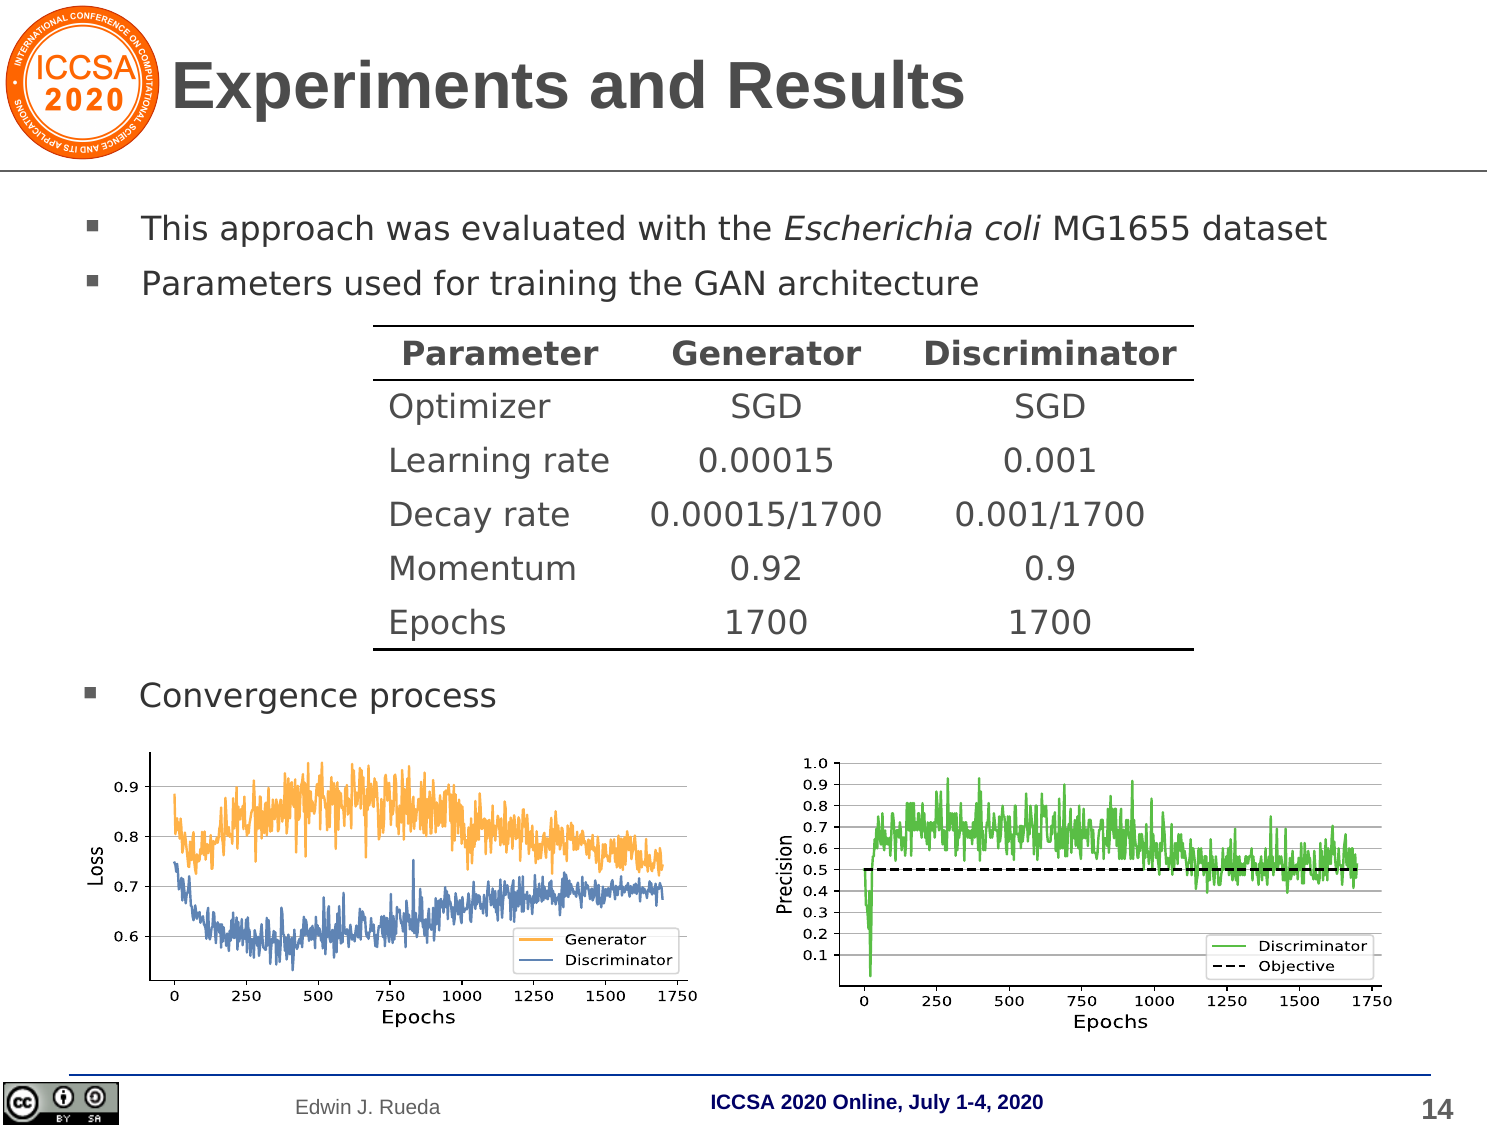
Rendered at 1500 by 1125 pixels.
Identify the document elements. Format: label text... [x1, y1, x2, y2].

table_cell SGD [627, 381, 906, 434]
table_cell Epochs [373, 596, 627, 648]
table_cell 1700 [906, 596, 1194, 648]
table_cell 0.00015 [627, 434, 906, 488]
picture [773, 755, 1394, 1033]
table_cell Momentum [373, 542, 627, 596]
table_header Generator [627, 327, 906, 379]
table_cell Learning rate [373, 434, 627, 488]
table_cell 1700 [627, 596, 906, 648]
table_cell 0.001/1700 [906, 488, 1194, 542]
list Convergence process [82, 676, 1412, 721]
picture [82, 747, 703, 1030]
table_cell 0.92 [627, 542, 906, 596]
picture [3, 1082, 119, 1125]
title Experiments and Results [171, 11, 1495, 160]
table_cell 0.00015/1700 [627, 488, 906, 542]
table_cell SGD [906, 381, 1194, 434]
table_cell Optimizer [373, 381, 627, 434]
picture [5, 5, 160, 160]
table_cell Decay rate [373, 488, 627, 542]
list This approach was evaluated with the Escherichia coli MG1655 dataset Parameters used for training the GAN architecture [84, 209, 1414, 304]
table_header Discriminator [906, 327, 1194, 379]
table_cell 0.9 [906, 542, 1194, 596]
table_header Parameter [373, 327, 627, 379]
table_cell 0.001 [906, 434, 1194, 488]
